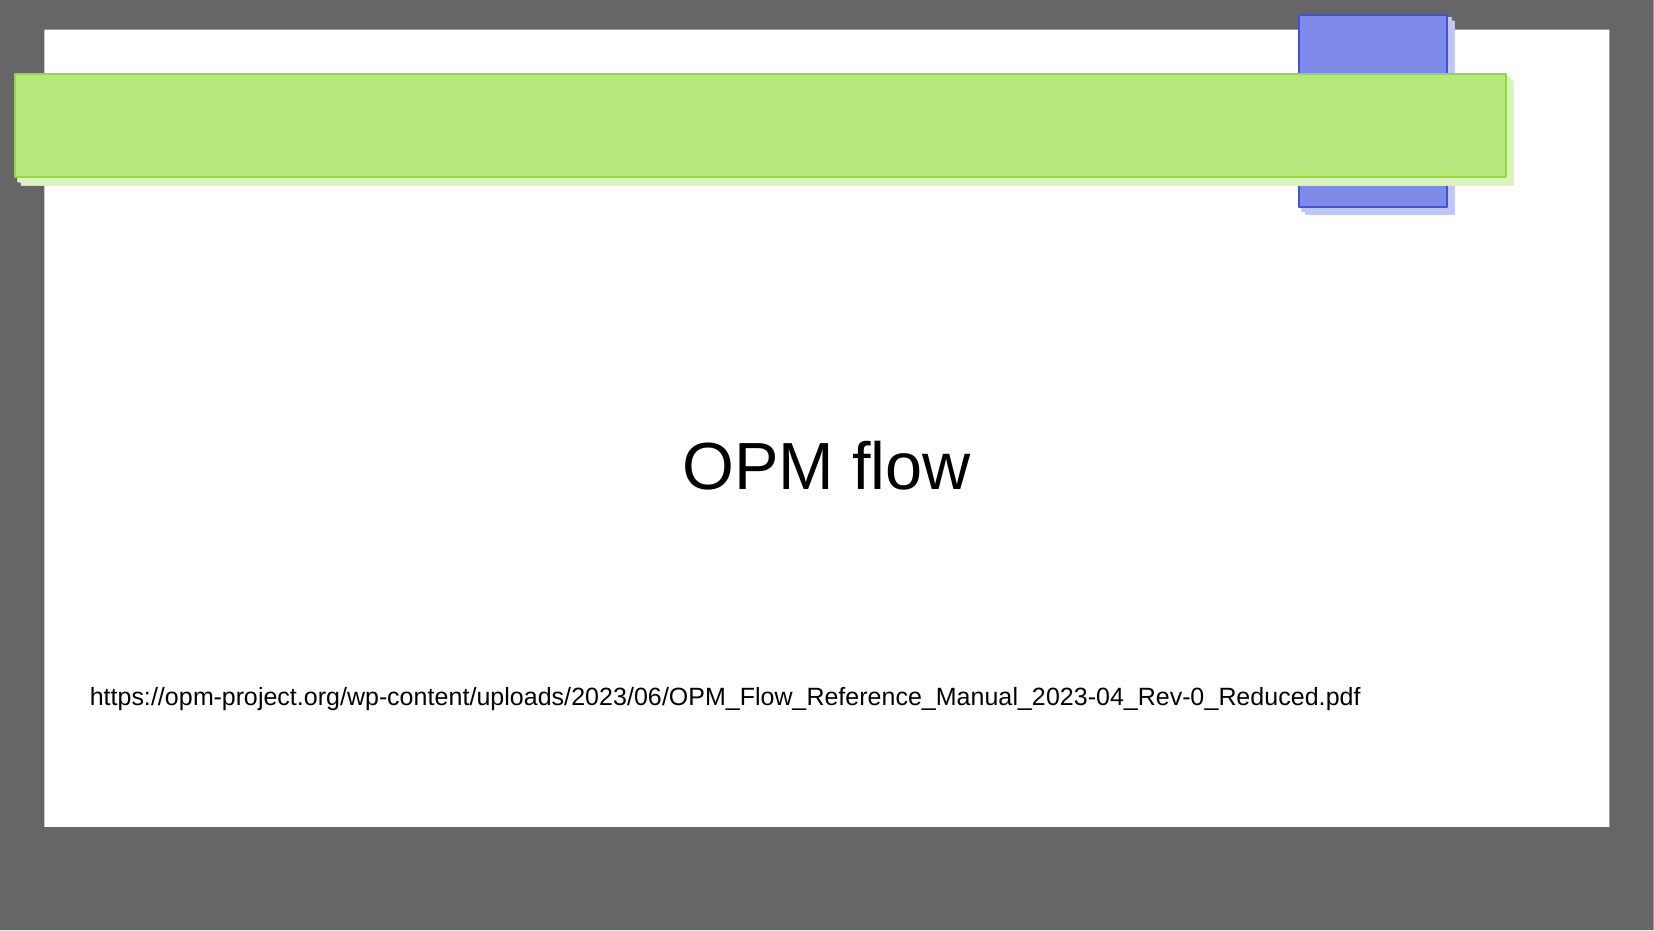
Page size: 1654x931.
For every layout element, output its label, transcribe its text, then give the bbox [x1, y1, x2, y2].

text_box https://opm-project.org/wp-content/uploads/2023/06/OPM_Flow_Reference_Manual_2023-04_Rev-0_Reduced.pdf [75, 675, 1516, 774]
subtitle OPM flow [88, 221, 1565, 713]
